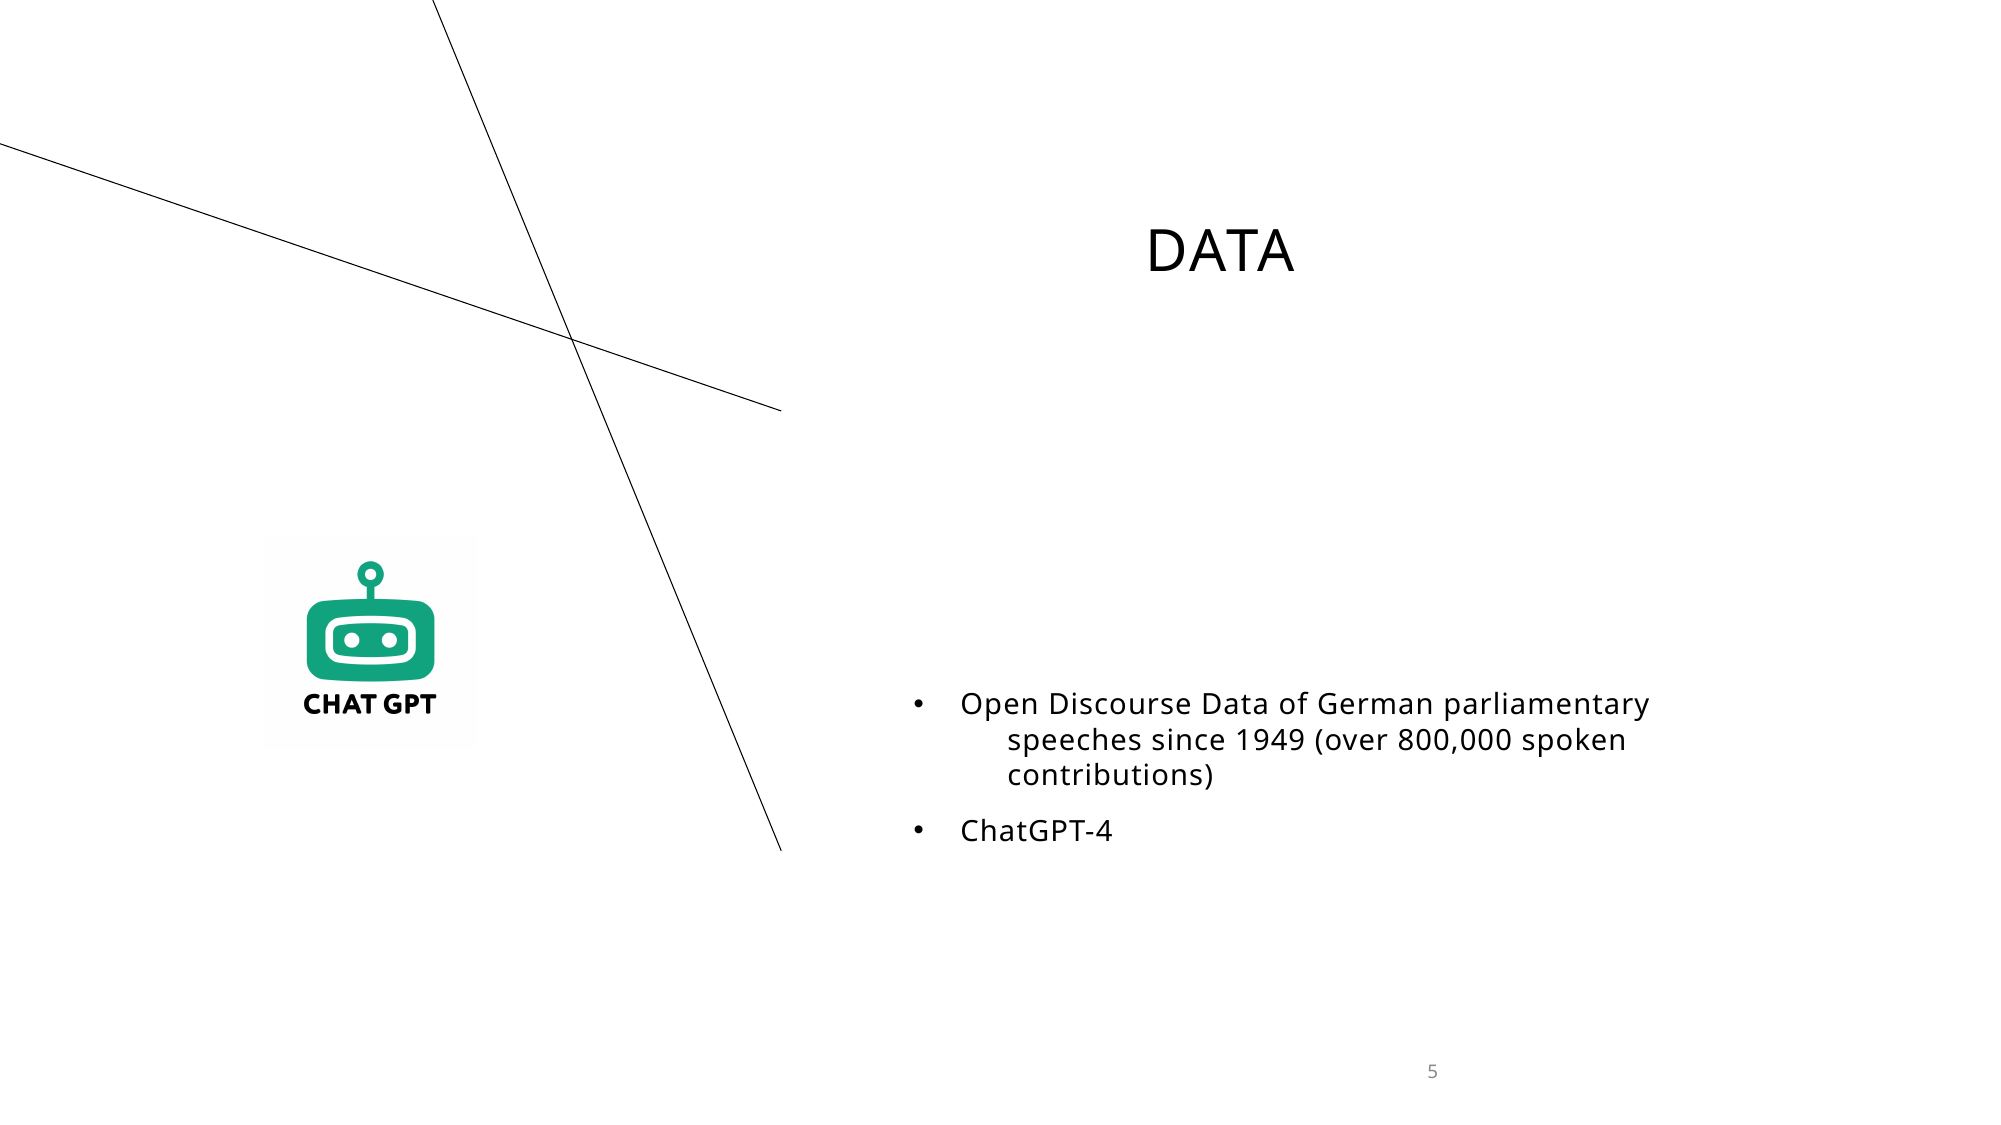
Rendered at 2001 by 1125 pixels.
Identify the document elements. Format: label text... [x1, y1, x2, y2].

text_box [1412, 1042, 1863, 1103]
text_box Data [1130, 152, 2000, 292]
list Open Discourse Data of German parliamentary speeches since 1949 (over 800,000 spoken contributions) ChatGPT-4 [898, 604, 1737, 855]
picture [264, 536, 477, 749]
